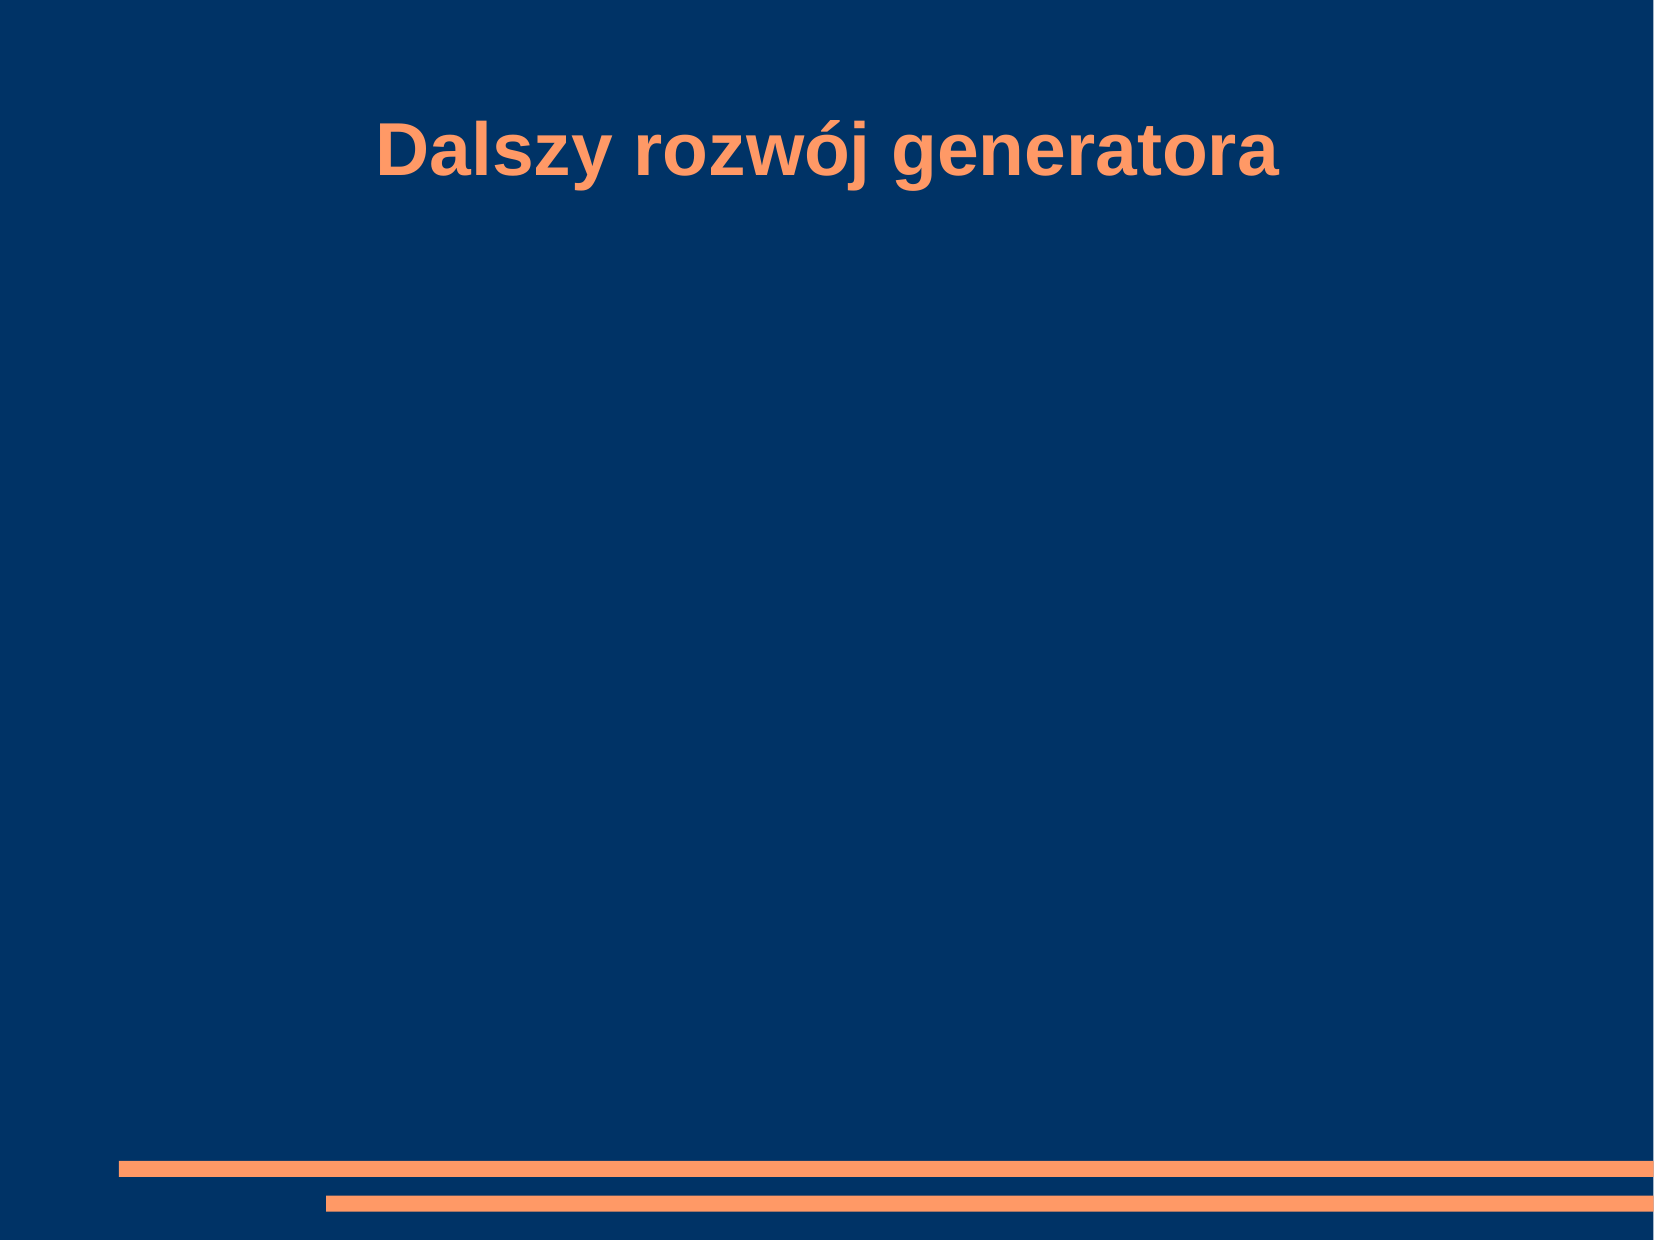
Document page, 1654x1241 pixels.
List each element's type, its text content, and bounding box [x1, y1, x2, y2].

title Dalszy rozwój generatora [121, 46, 1534, 254]
